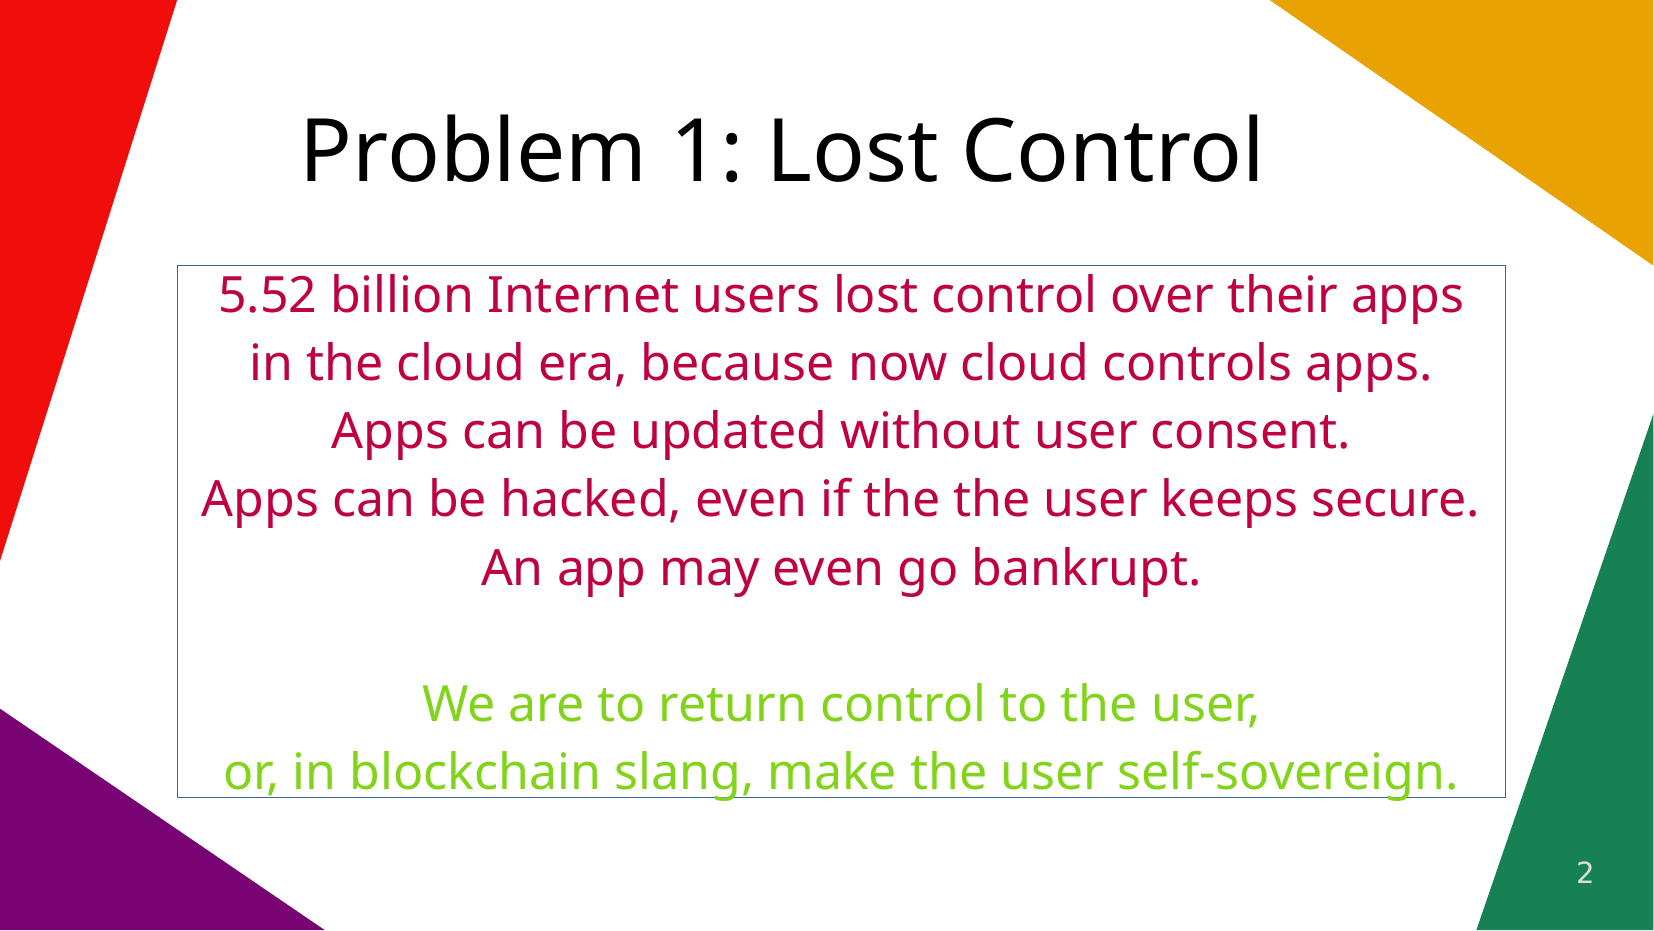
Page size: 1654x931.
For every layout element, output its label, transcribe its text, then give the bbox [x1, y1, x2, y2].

text_box 5.52 billion Internet users lost control over their apps in the cloud era, because now cloud controls apps. Apps can be updated without user consent. Apps can be hacked, even if the the user keeps secure. An app may even go bankrupt. We are to return control to the user, or, in blockchain slang, make the user self-sovereign. [177, 265, 1506, 798]
text_box Problem 1: Lost Control [383, 59, 1182, 237]
